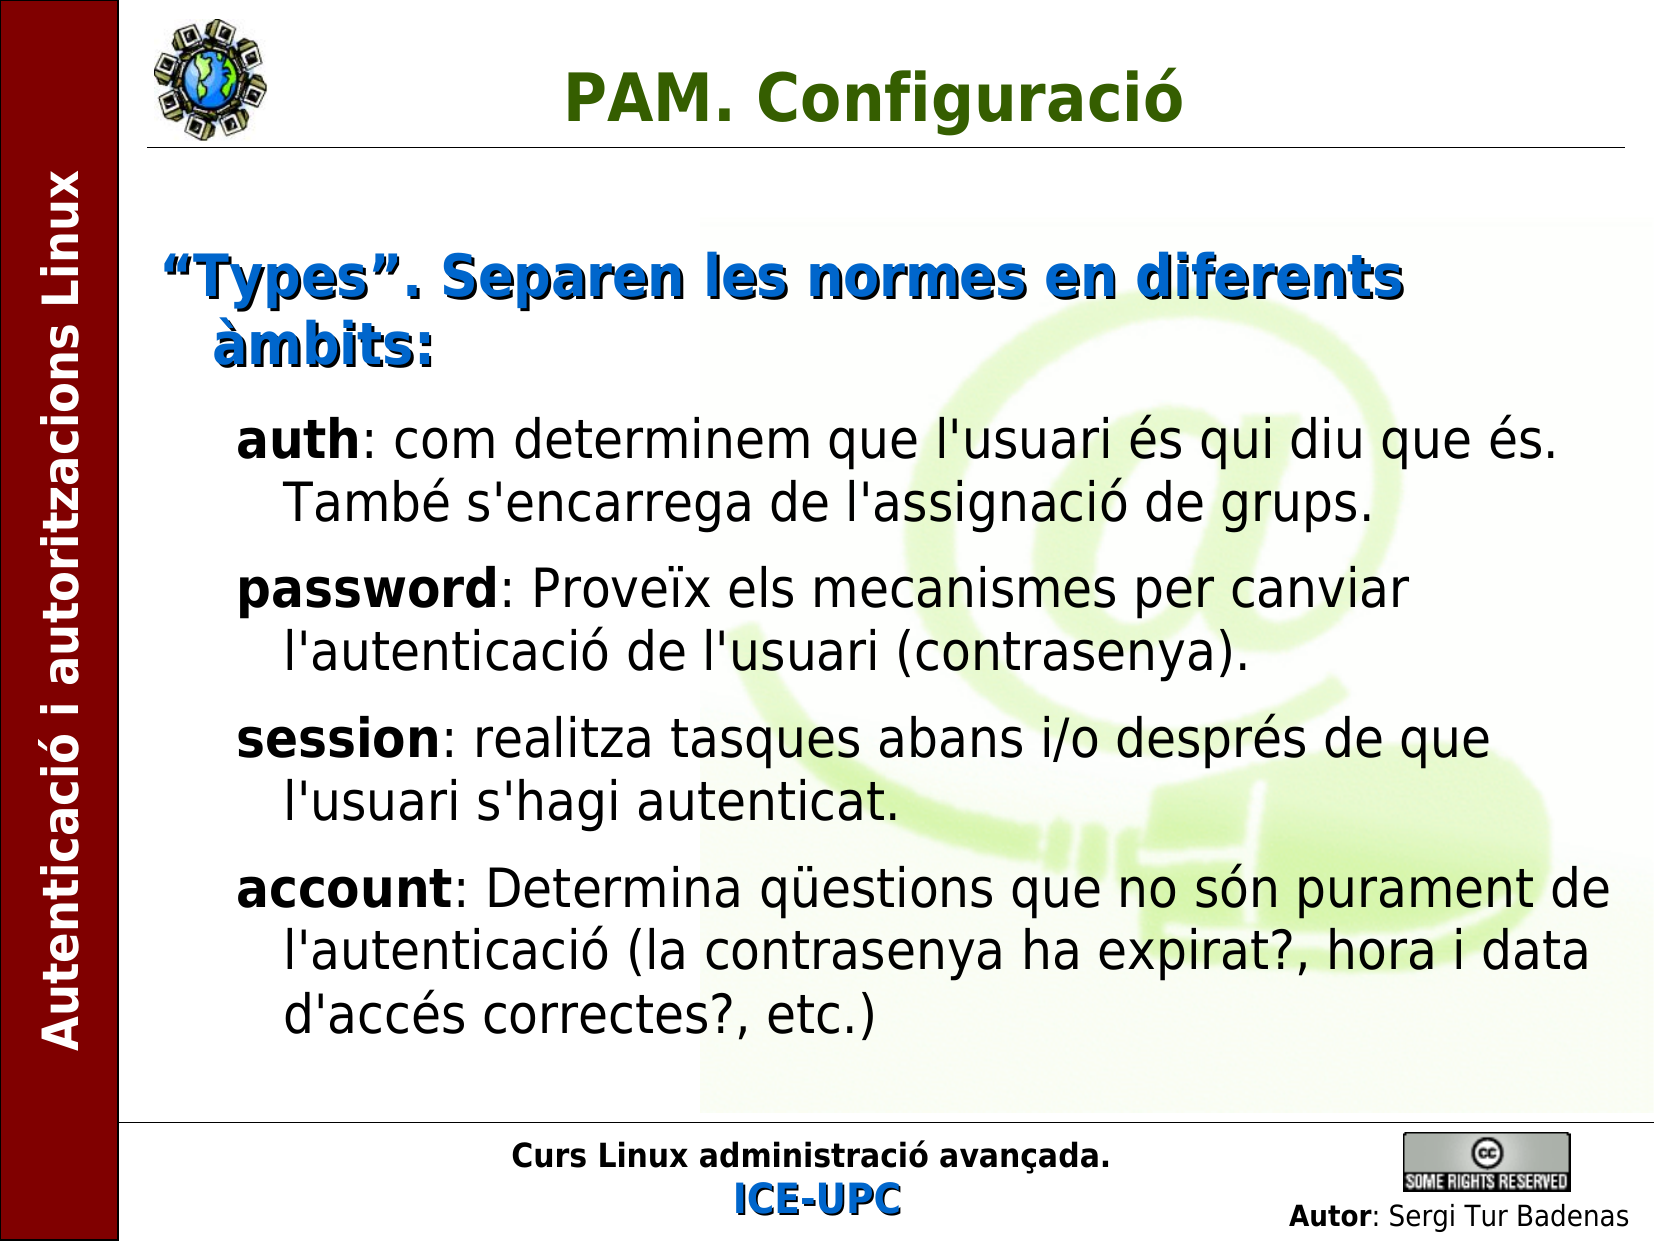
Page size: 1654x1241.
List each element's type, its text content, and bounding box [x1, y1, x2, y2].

picture [700, 217, 1654, 1113]
title PAM. Configuració [129, 56, 1619, 141]
list “Types”. Separen les normes en diferents àmbits: auth: com determinem que l'usuari és qui diu que és. També s'encarrega de l'assignació de grups. password: Proveïx els mecanismes per canviar l'autenticació de l'usuari (contrasenya). session: realitza tasques abans i/o després de que l'usuari s'hagi autenticat. account: Determina qüestions que no són purament de l'autenticació (la contrasenya ha expirat?, hora i data d'accés correctes?, etc.) [141, 242, 1630, 1078]
picture [1403, 1132, 1571, 1192]
picture [154, 19, 268, 56]
